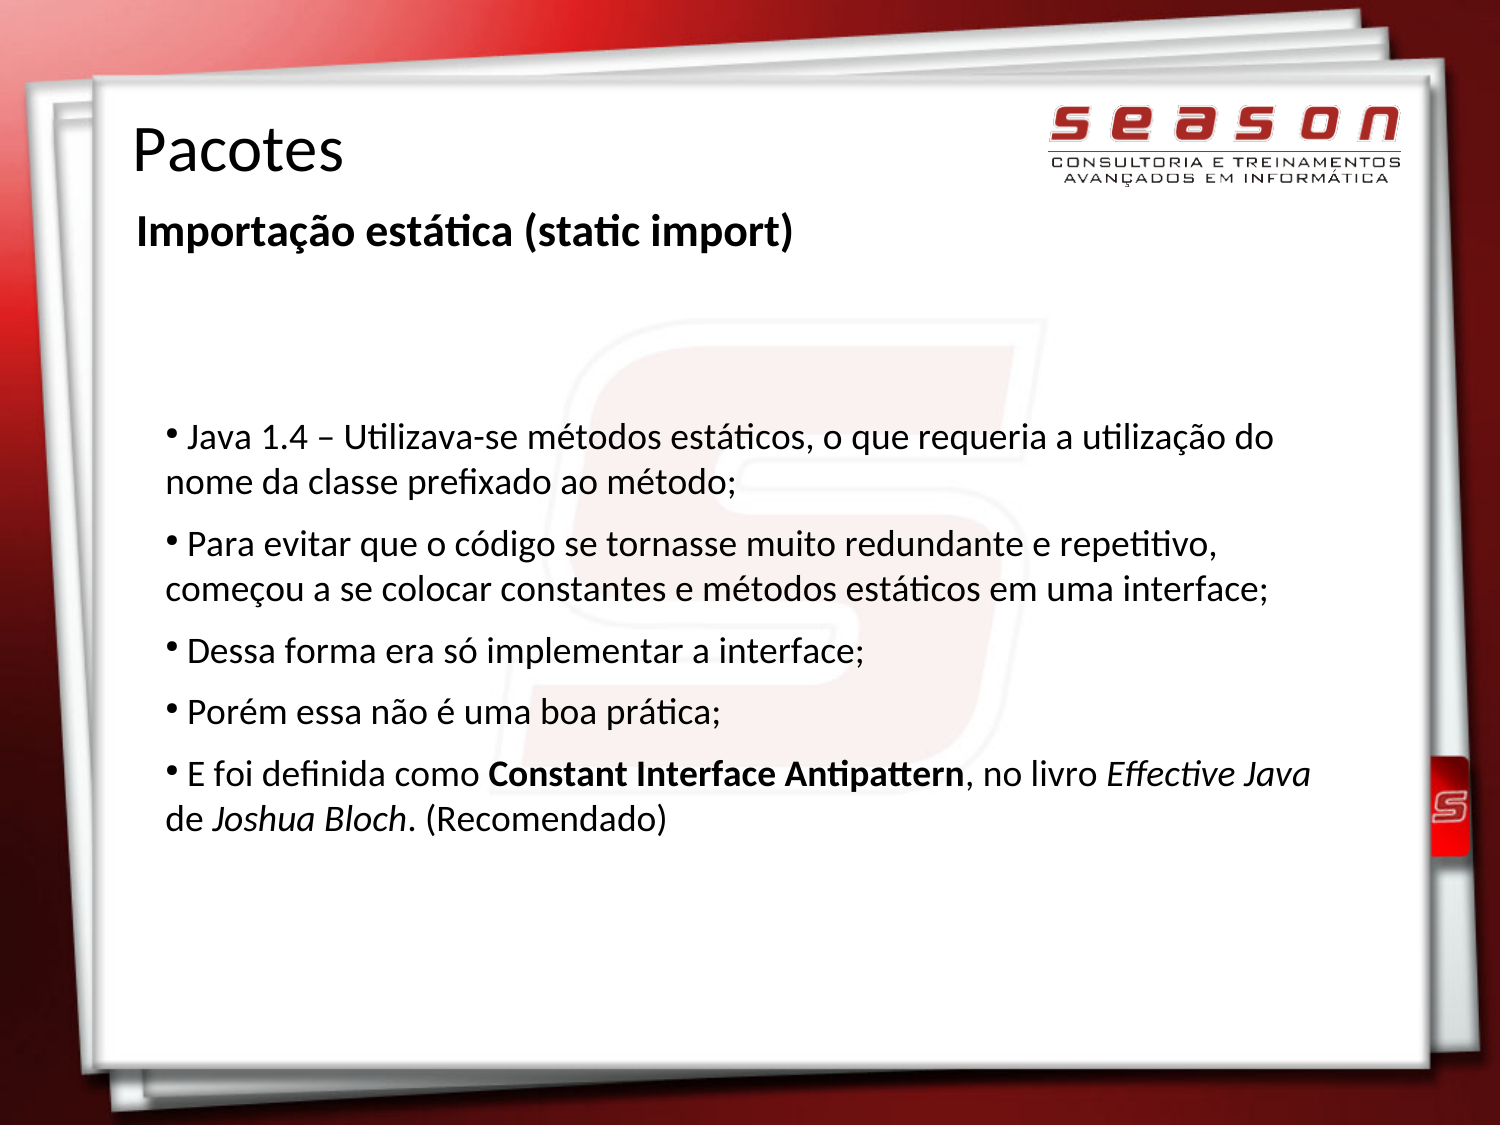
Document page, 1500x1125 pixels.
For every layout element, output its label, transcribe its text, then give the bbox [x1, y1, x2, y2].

picture [0, 0, 1500, 1125]
text_box Importação estática (static import) [119, 178, 1347, 279]
title Pacotes [118, 33, 1394, 257]
text_box Java 1.4 – Utilizava-se métodos estáticos, o que requeria a utilização do nome da classe prefixado ao método; Para evitar que o código se tornasse muito redundante e repetitivo, começou a se colocar constantes e métodos estáticos em uma interface; Dessa forma era só implementar a interface; Porém essa não é uma boa prática; E foi definida como Constant Interface Antipattern, no livro Effective Java de Joshua Bloch. (Recomendado) [165, 357, 1359, 894]
